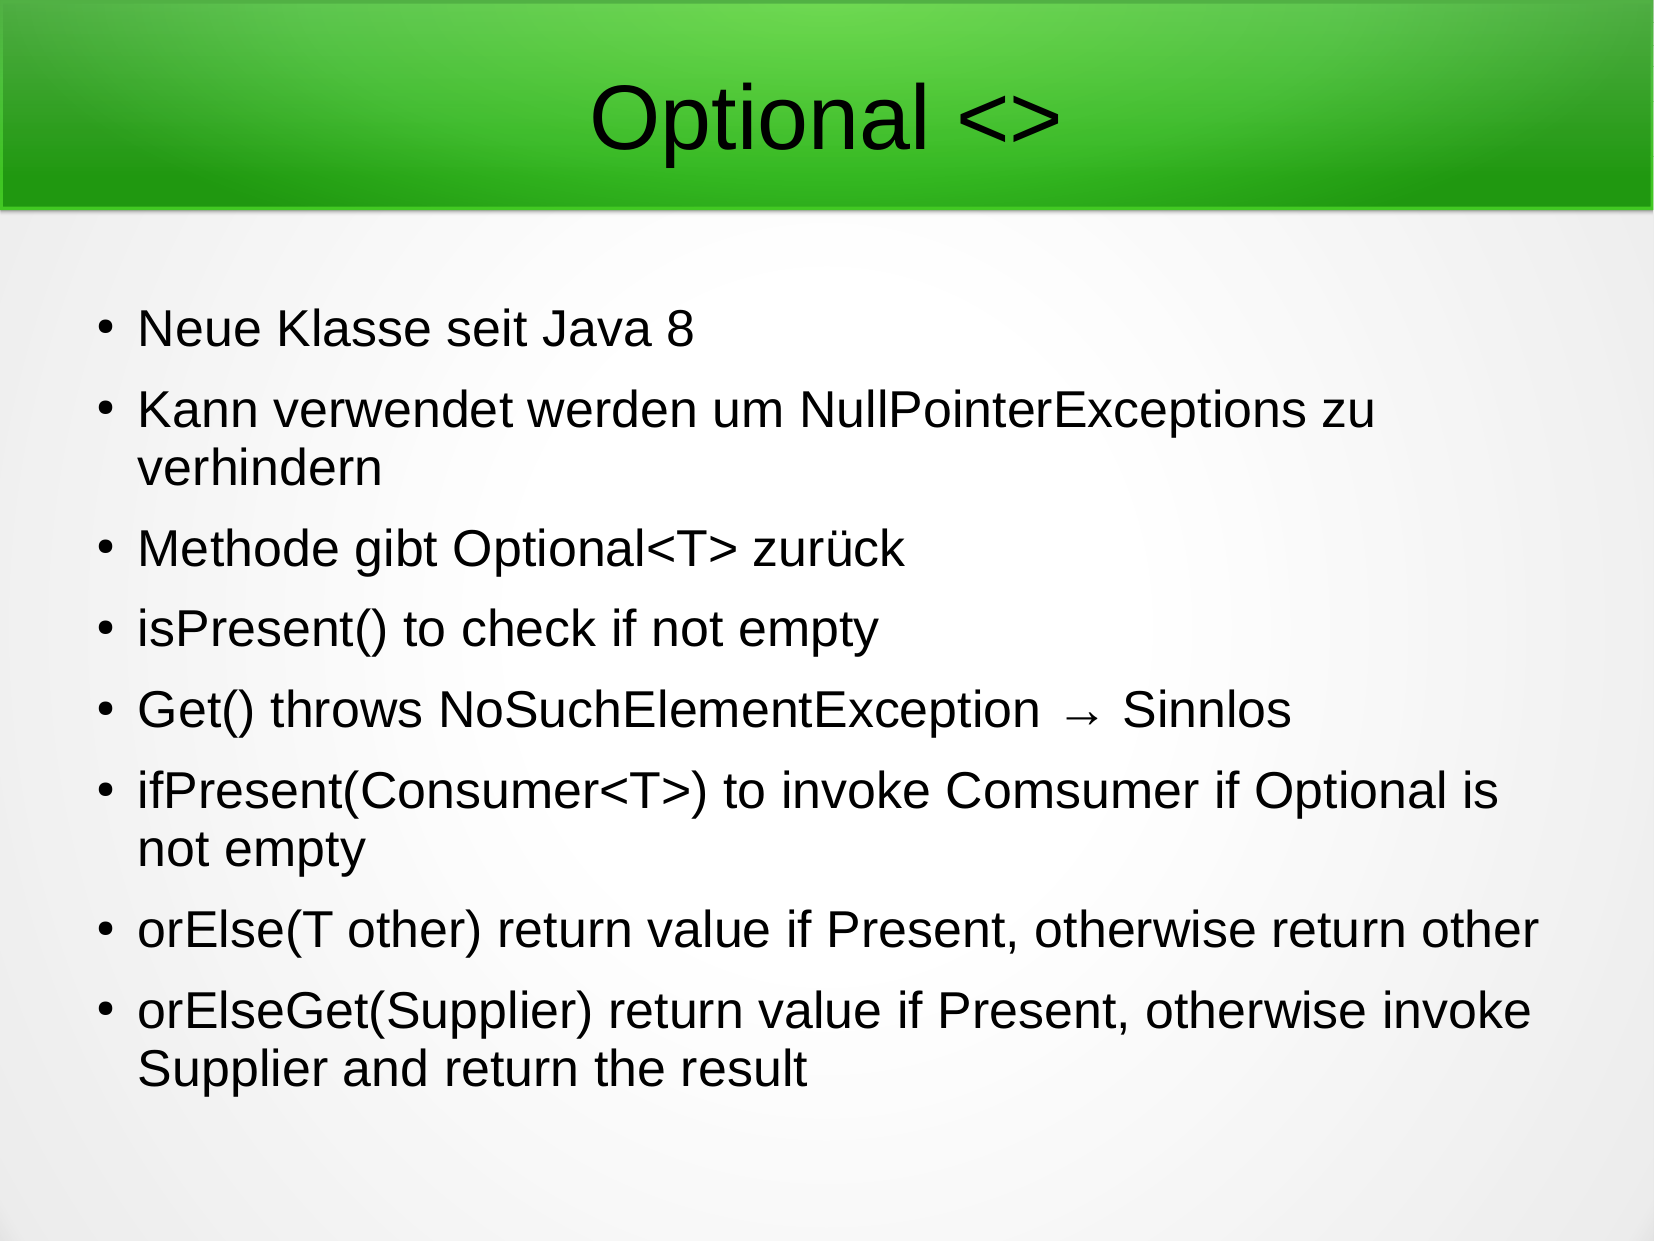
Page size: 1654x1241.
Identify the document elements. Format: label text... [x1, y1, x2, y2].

list Neue Klasse seit Java 8 Kann verwendet werden um NullPointerExceptions zu verhindern Methode gibt Optional<T> zurück isPresent() to check if not empty Get() throws NoSuchElementException → Sinnlos ifPresent(Consumer<T>) to invoke Comsumer if Optional is not empty orElse(T other) return value if Present, otherwise return other orElseGet(Supplier) return value if Present, otherwise invoke Supplier and return the result [82, 299, 1571, 1146]
title Optional <> [82, 47, 1571, 189]
